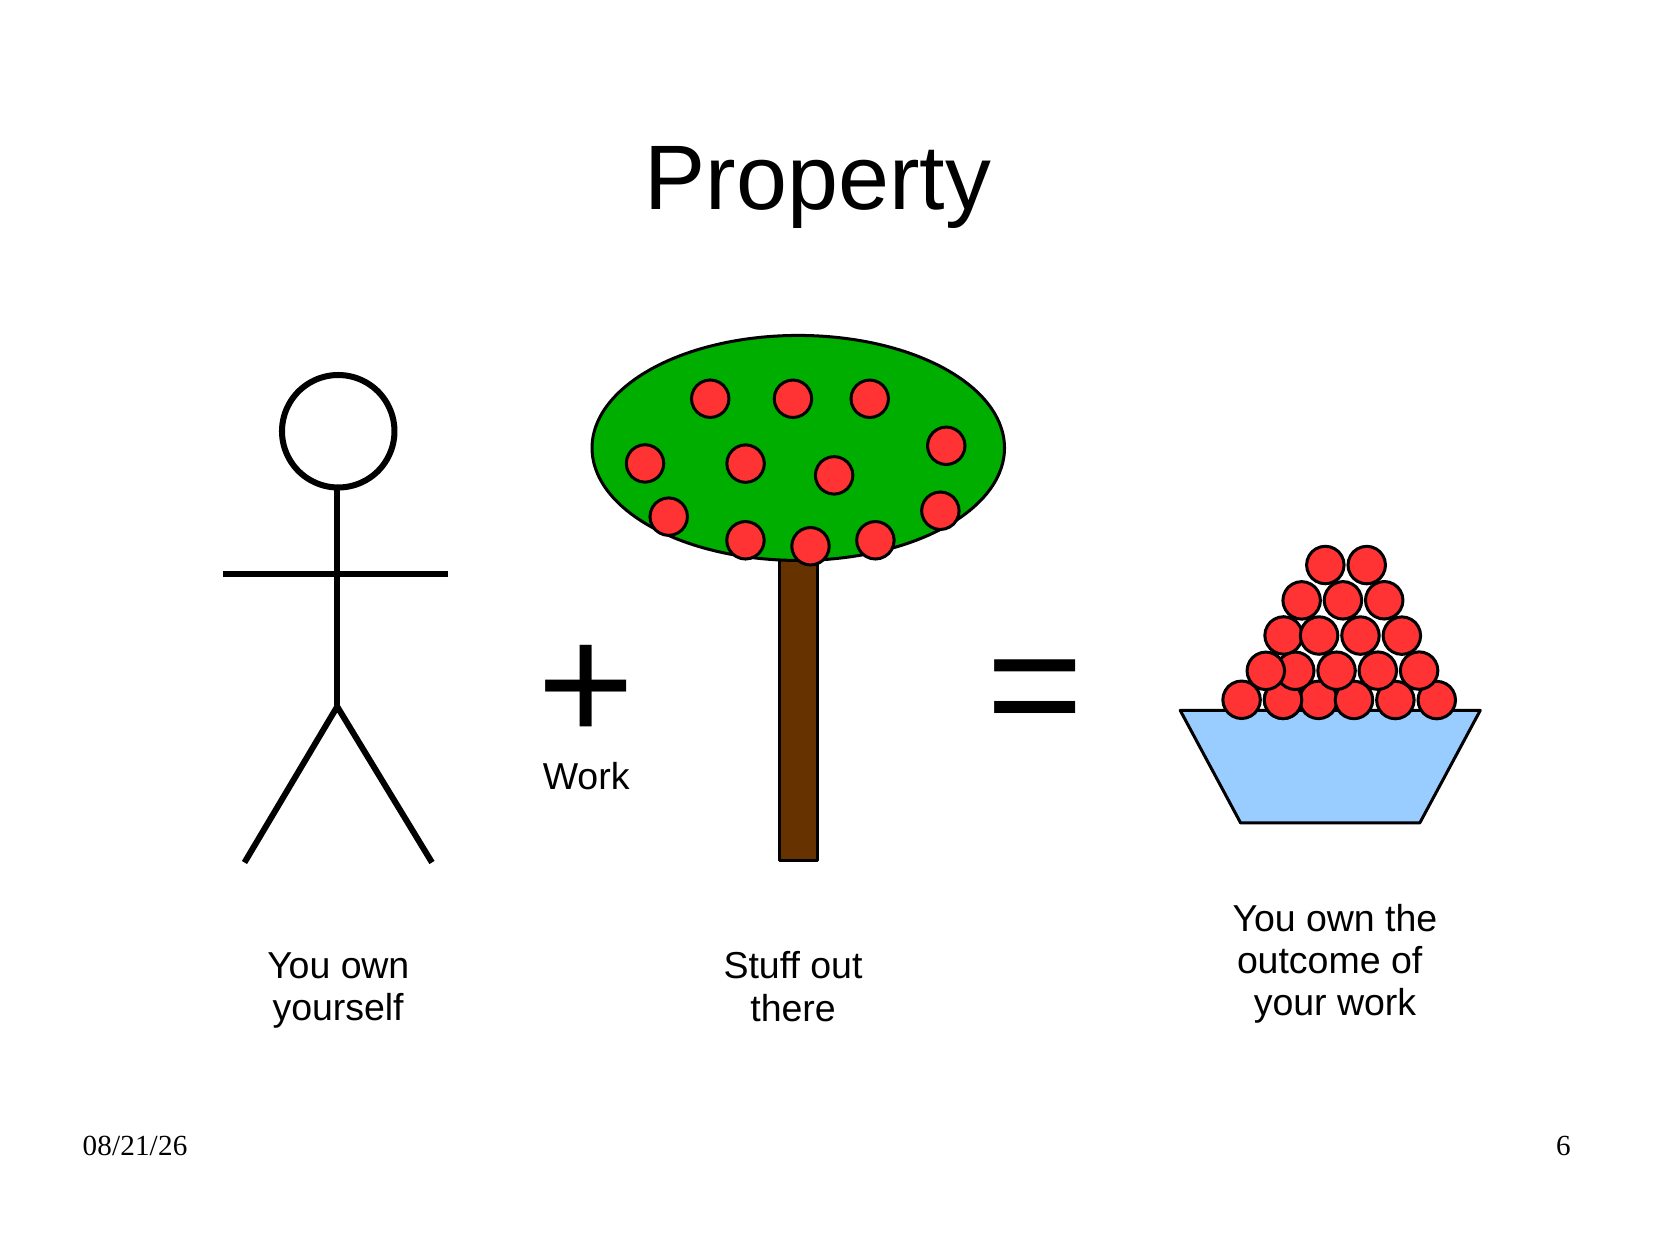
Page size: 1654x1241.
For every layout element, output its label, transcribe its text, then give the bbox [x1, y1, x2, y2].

text_box [592, 335, 1005, 861]
text_box + [523, 582, 651, 748]
text_box You own the outcome of your work [1159, 890, 1511, 1032]
title Property [86, 82, 1576, 275]
text_box Stuff out there [699, 937, 887, 1037]
text_box You own yourself [244, 937, 432, 1037]
text_box Work [492, 748, 681, 806]
text_box = [972, 582, 1100, 784]
text_box [1180, 546, 1481, 823]
